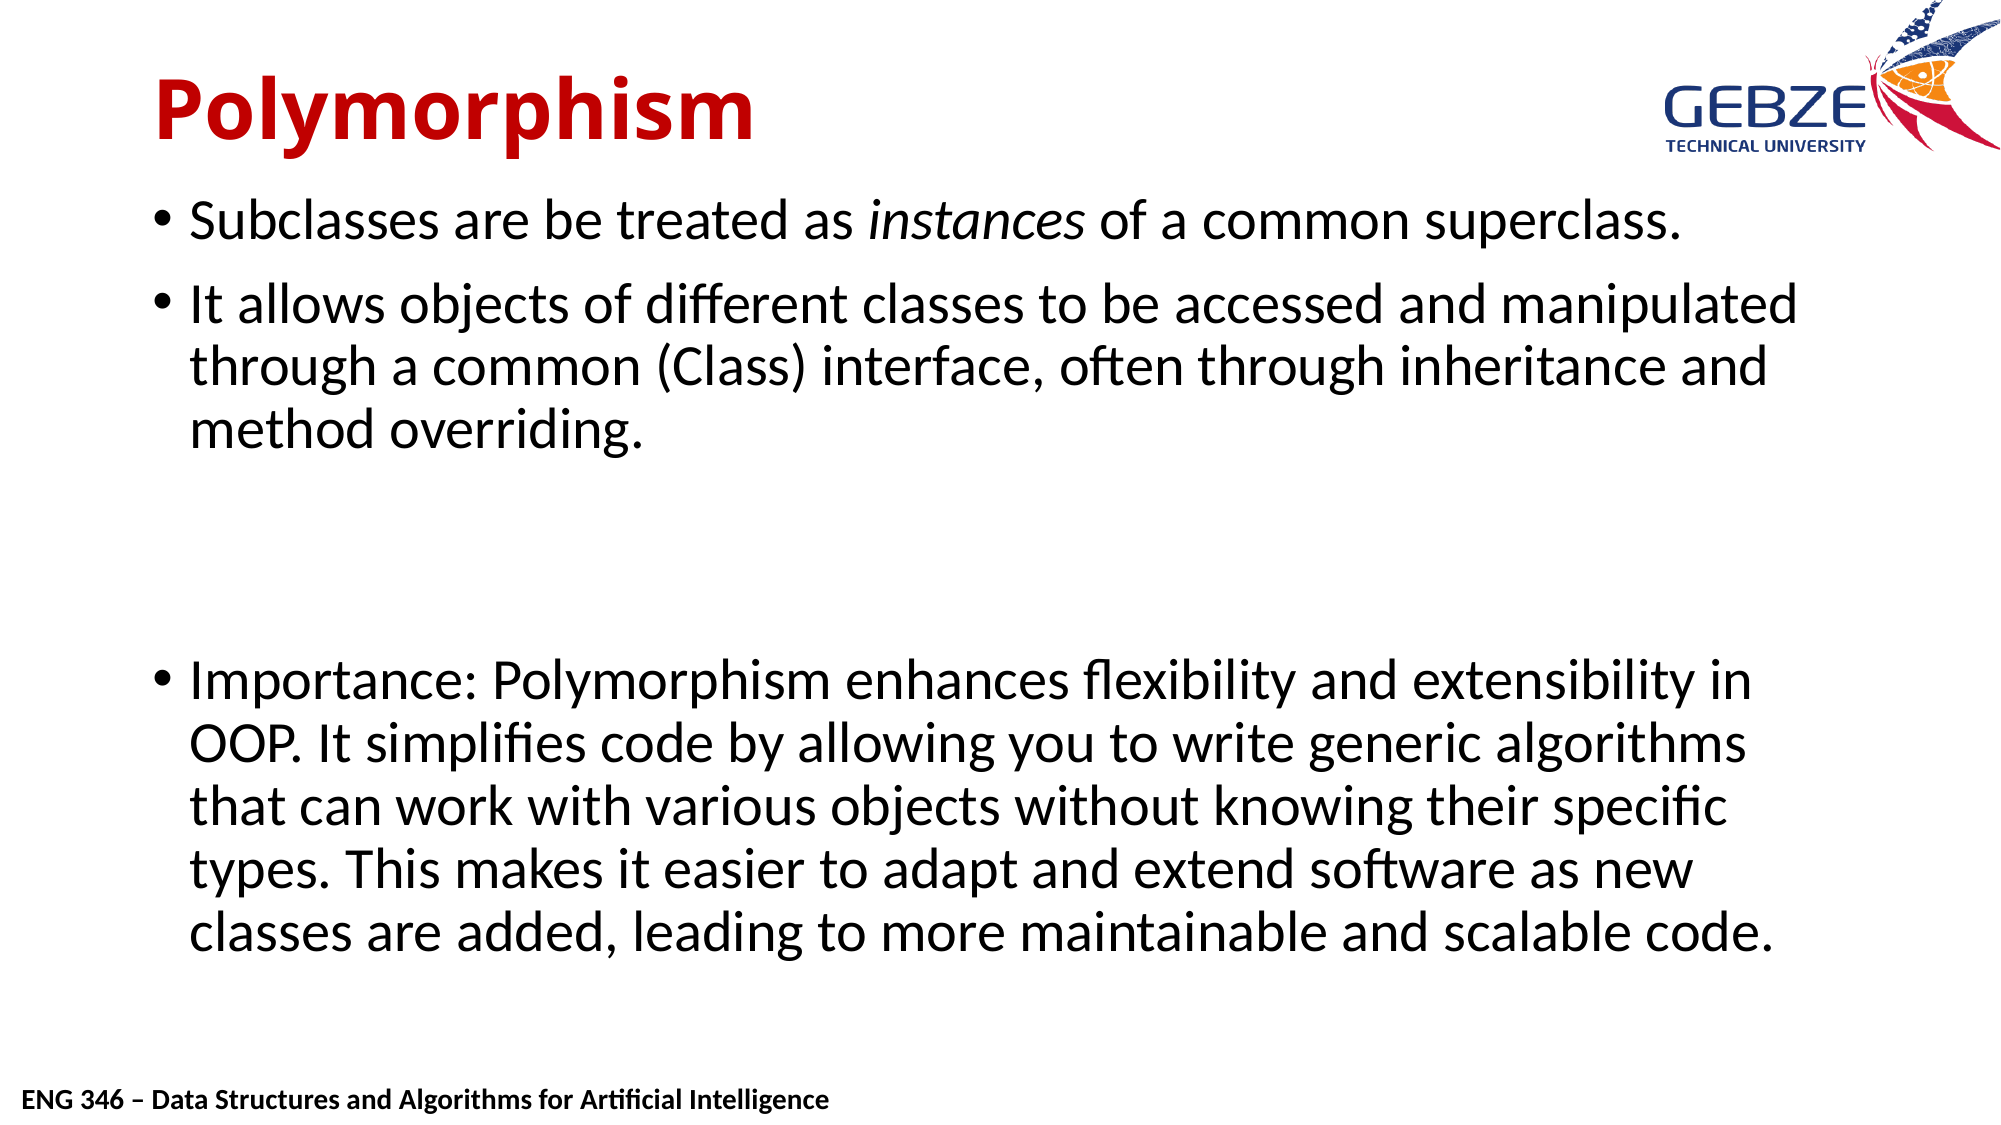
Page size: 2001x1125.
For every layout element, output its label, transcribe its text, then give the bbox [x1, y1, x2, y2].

picture [1665, 0, 2001, 152]
title Polymorphism [137, 59, 1863, 166]
list Subclasses are be treated as instances of a common superclass. It allows objects of different classes to be accessed and manipulated through a common (Class) interface, often through inheritance and method overriding. Importance: Polymorphism enhances flexibility and extensibility in OOP. It simplifies code by allowing you to write generic algorithms that can work with various objects without knowing their specific types. This makes it easier to adapt and extend software as new classes are added, leading to more maintainable and scalable code. [137, 181, 1863, 1014]
